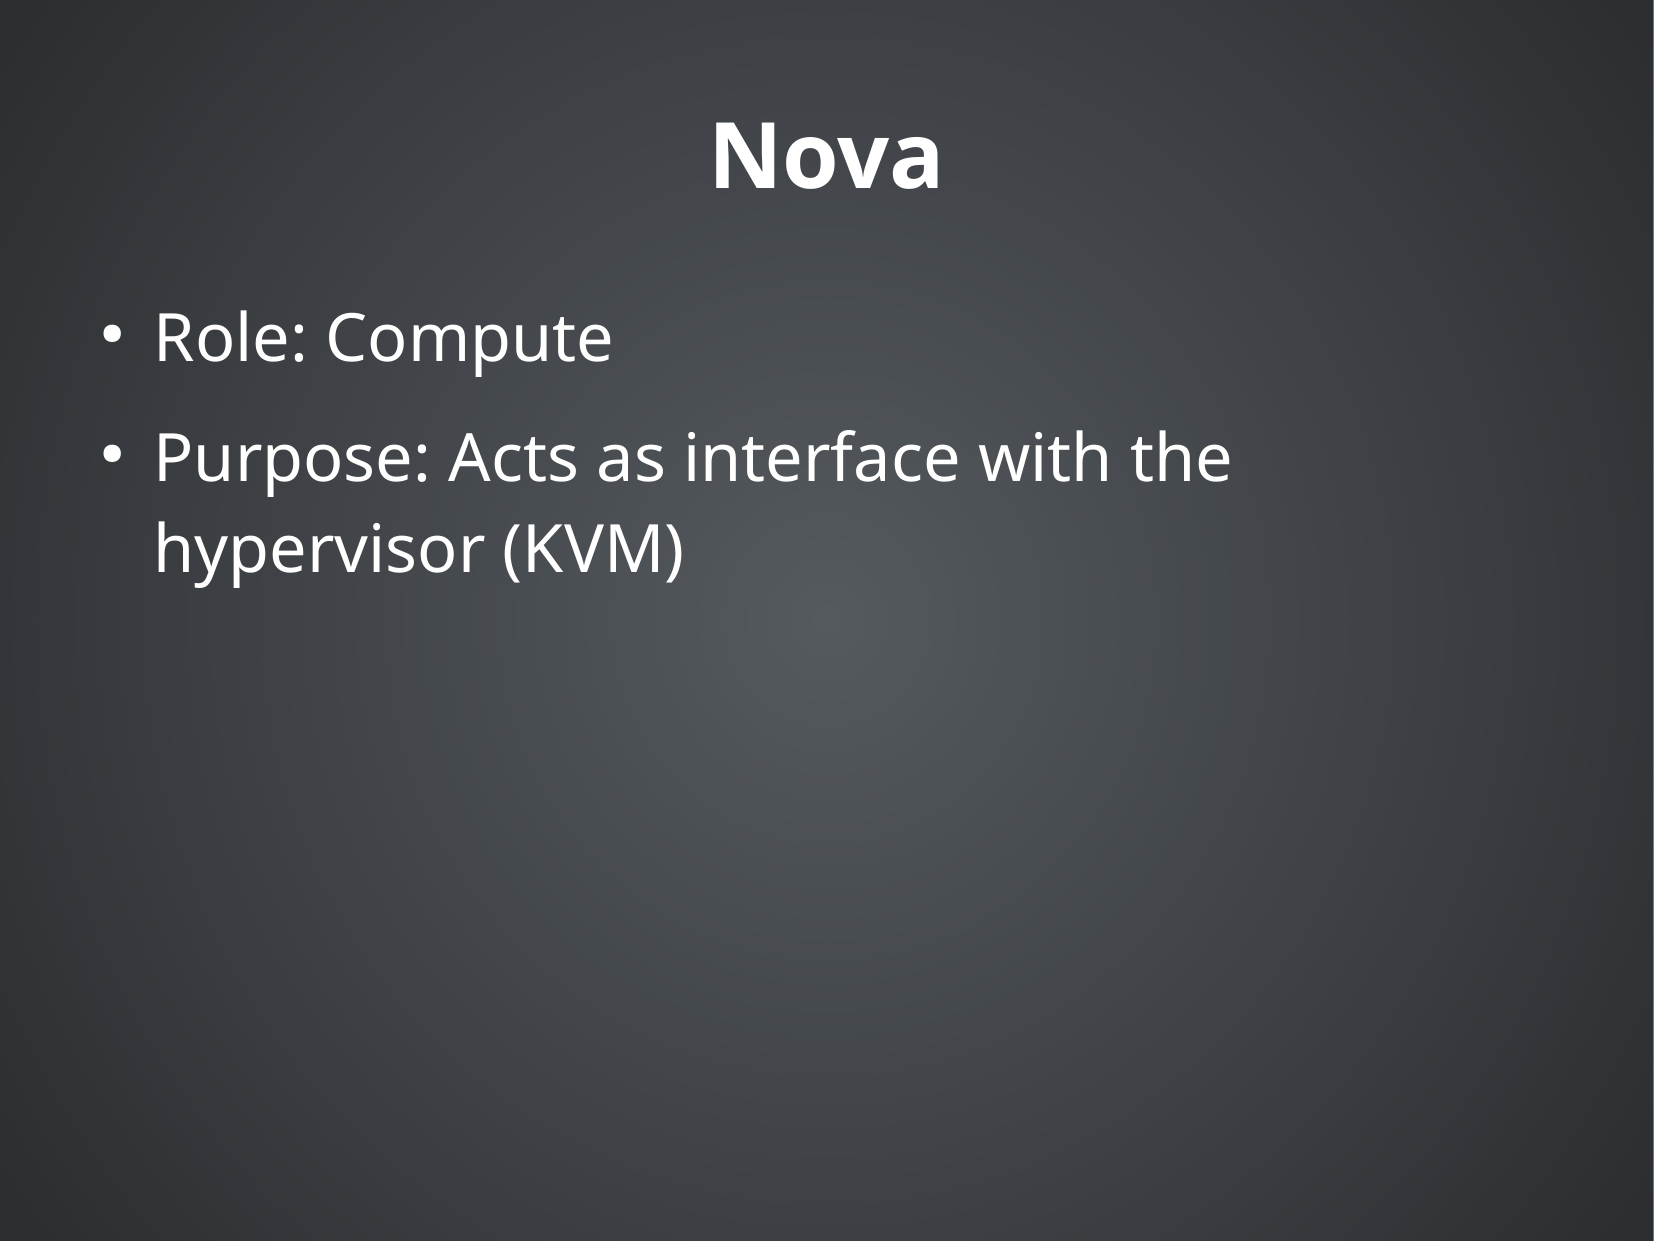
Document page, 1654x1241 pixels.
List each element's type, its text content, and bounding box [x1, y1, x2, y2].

list Role: Compute Purpose: Acts as interface with the hypervisor (KVM) [82, 290, 1571, 1010]
title Nova [82, 49, 1571, 257]
picture [0, 0, 1654, 1241]
